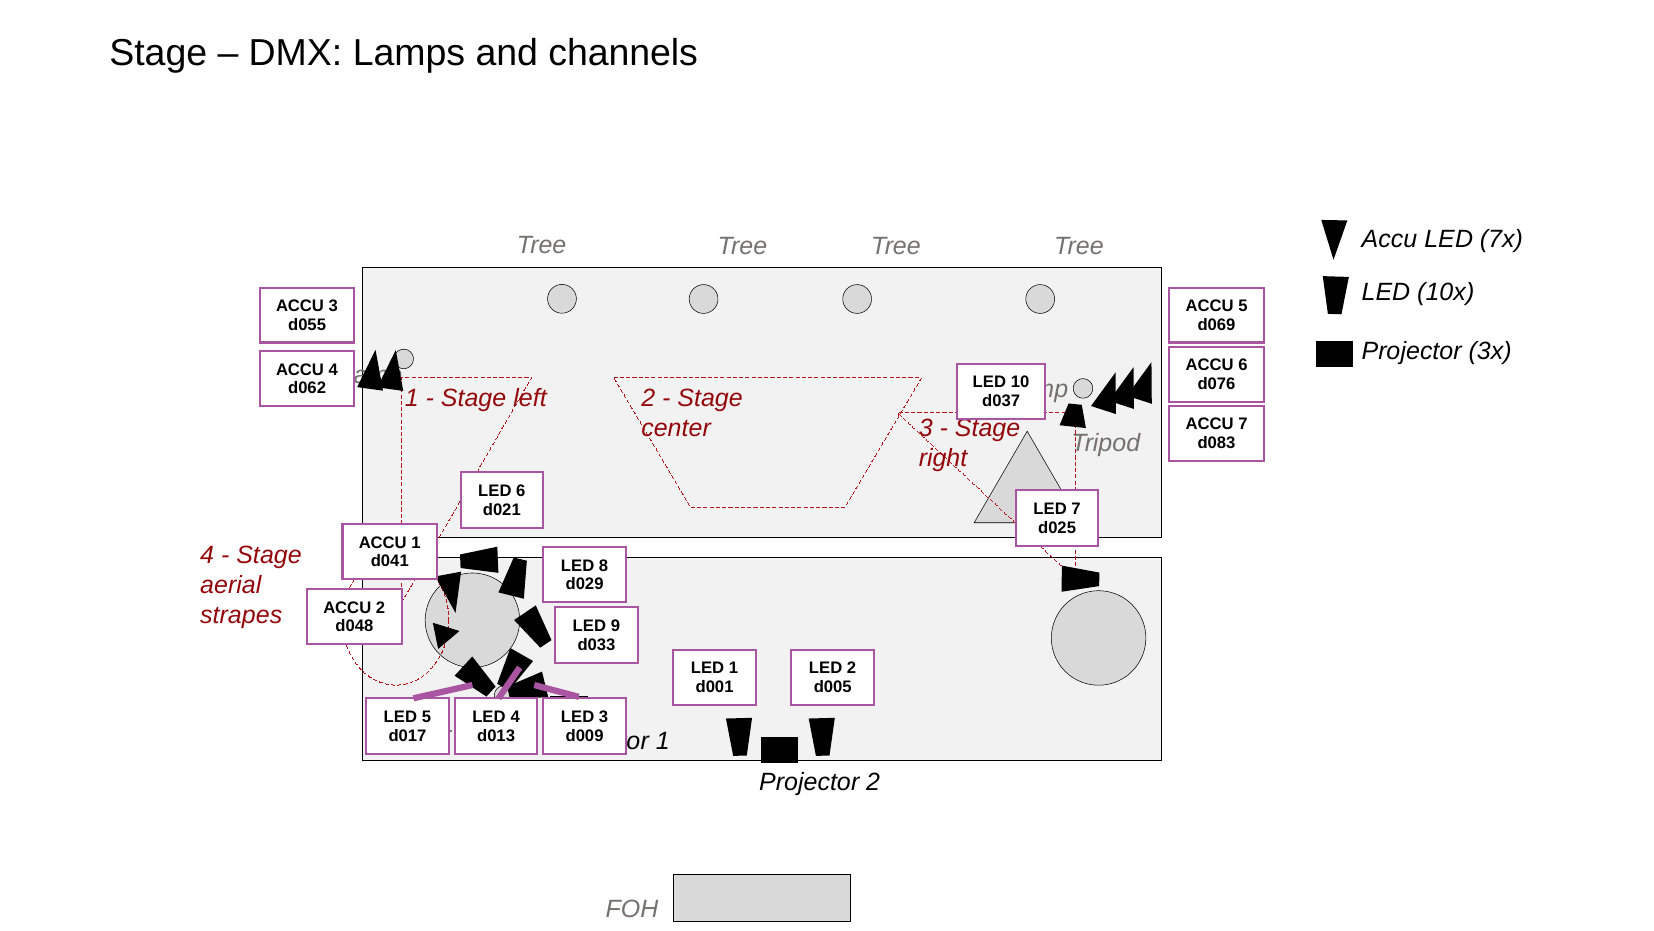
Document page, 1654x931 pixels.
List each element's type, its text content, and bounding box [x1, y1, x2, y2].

text_box LED 5 d017 [366, 698, 449, 754]
text_box Tree [702, 221, 799, 268]
text_box [1323, 277, 1346, 314]
text_box Tree [501, 221, 598, 267]
text_box Lamp [355, 351, 421, 397]
text_box LED 2 d005 [791, 649, 875, 706]
text_box 3 - Stage right [903, 403, 1081, 479]
text_box Lamp [1046, 365, 1087, 411]
text_box 2 - Stage center [626, 374, 804, 450]
text_box Projector 2 [744, 758, 896, 804]
text_box Accu LED (7x) [1346, 214, 1539, 260]
text_box ACCU 1 d041 [342, 524, 438, 579]
text_box 1 - Stage left [389, 374, 567, 420]
text_box Projector 1 [533, 716, 686, 762]
text_box LED 7 d025 [1015, 490, 1099, 546]
text_box Tripod [1081, 419, 1199, 465]
text_box [362, 547, 1161, 760]
text_box [358, 353, 402, 390]
text_box LED 8 d029 [543, 546, 626, 603]
text_box Stage – DMX: Lamps and channels [94, 23, 959, 83]
text_box LED 4 d013 [454, 698, 538, 754]
text_box LED (10x) [1346, 268, 1490, 314]
text_box ACCU 3 d055 [259, 288, 355, 343]
text_box 4 - Stage aerial strapes [185, 531, 363, 637]
text_box Tree [856, 221, 953, 268]
text_box ACCU 5 d069 [1169, 288, 1264, 343]
text_box ACCU 6 d076 [1169, 347, 1264, 402]
text_box Tree [1039, 221, 1136, 268]
text_box LED 1 d001 [673, 649, 756, 706]
text_box [362, 267, 1161, 538]
text_box LED 3 d009 [543, 698, 626, 754]
text_box LED 9 d033 [555, 607, 638, 663]
text_box ACCU 7 d083 [1169, 406, 1264, 461]
text_box Projector (3x) [1346, 327, 1541, 373]
text_box ACCU 2 d048 [307, 589, 402, 644]
text_box ACCU 4 d062 [259, 351, 355, 406]
text_box FOH [590, 885, 687, 931]
text_box [1316, 342, 1346, 367]
text_box [673, 874, 851, 922]
text_box LED 10 d037 [956, 364, 1046, 419]
text_box [1322, 220, 1346, 257]
text_box Lamp [450, 699, 454, 746]
text_box LED 6 d021 [460, 472, 544, 529]
